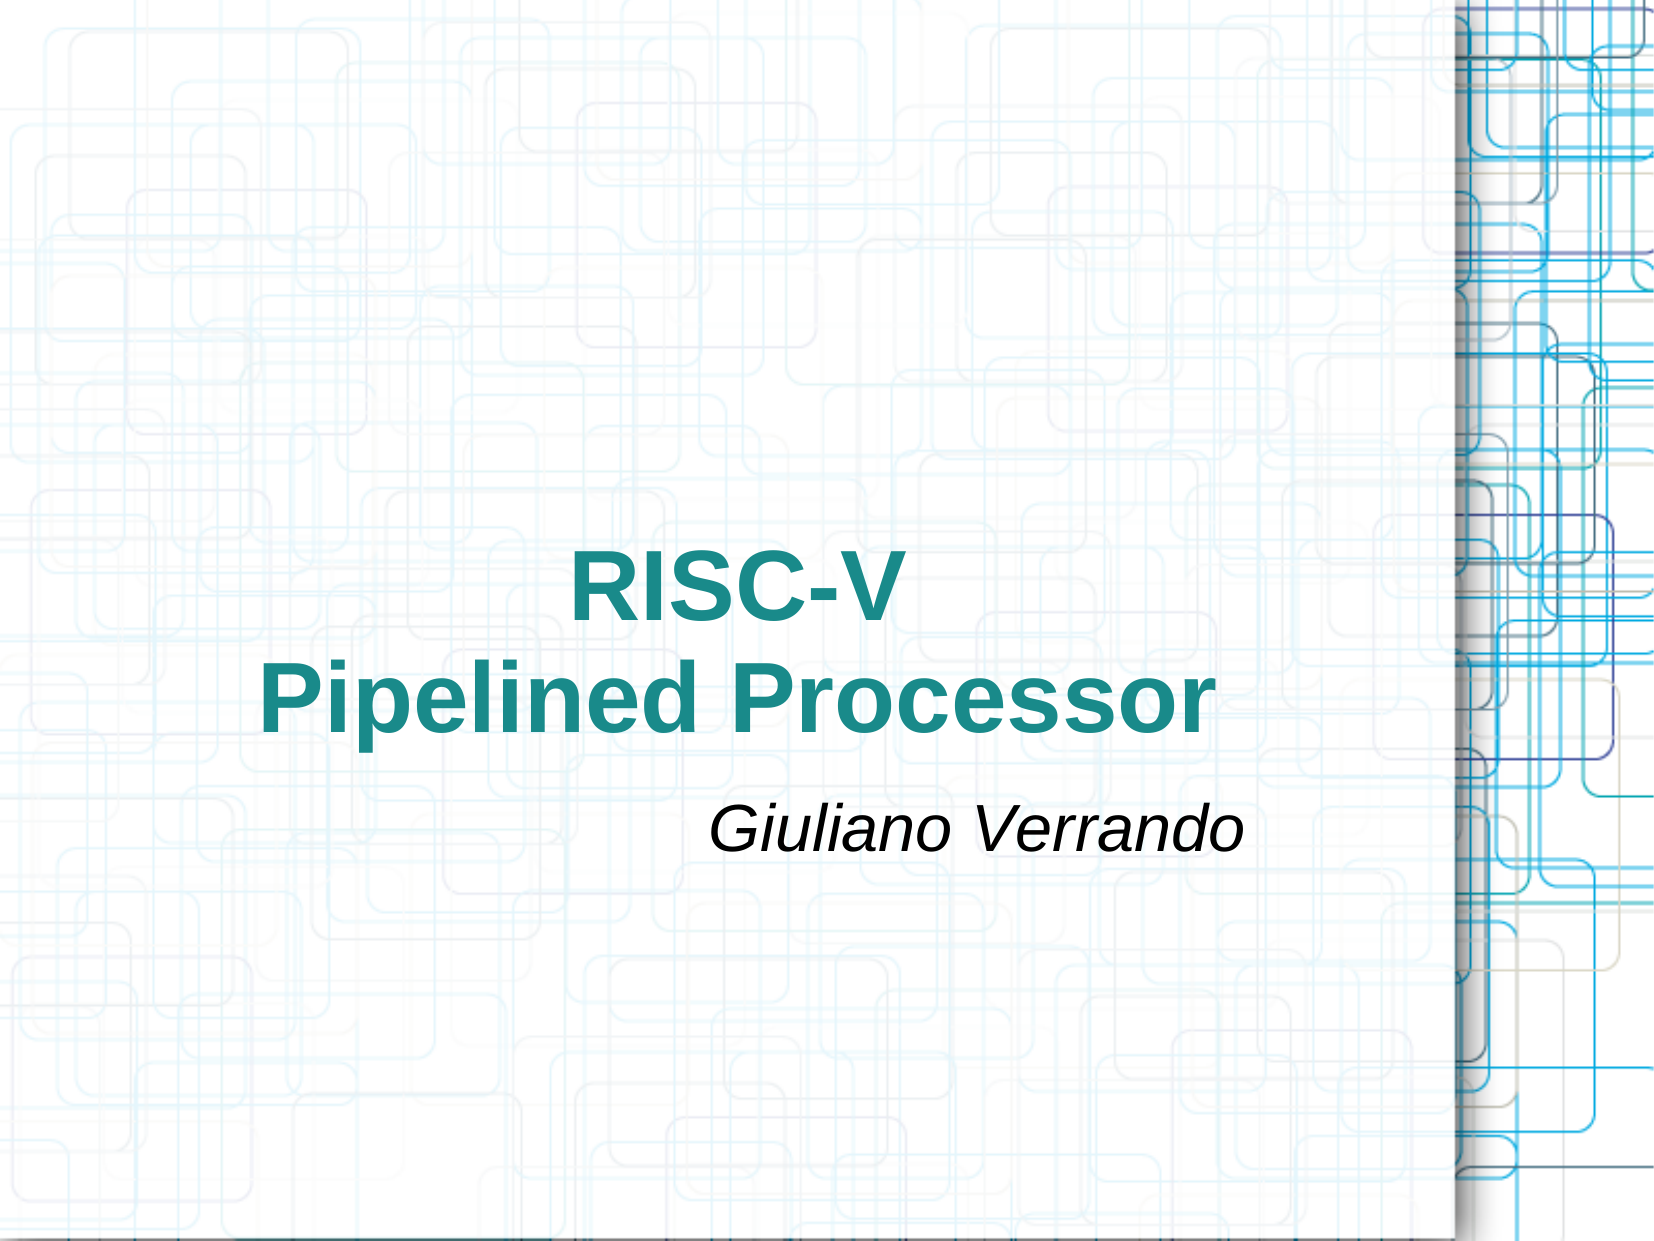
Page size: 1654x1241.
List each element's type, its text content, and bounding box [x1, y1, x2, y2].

picture [0, 0, 1654, 1241]
list Giuliano Verrando [620, 790, 1595, 975]
title RISC-V Pipelined Processor [59, 530, 1418, 754]
